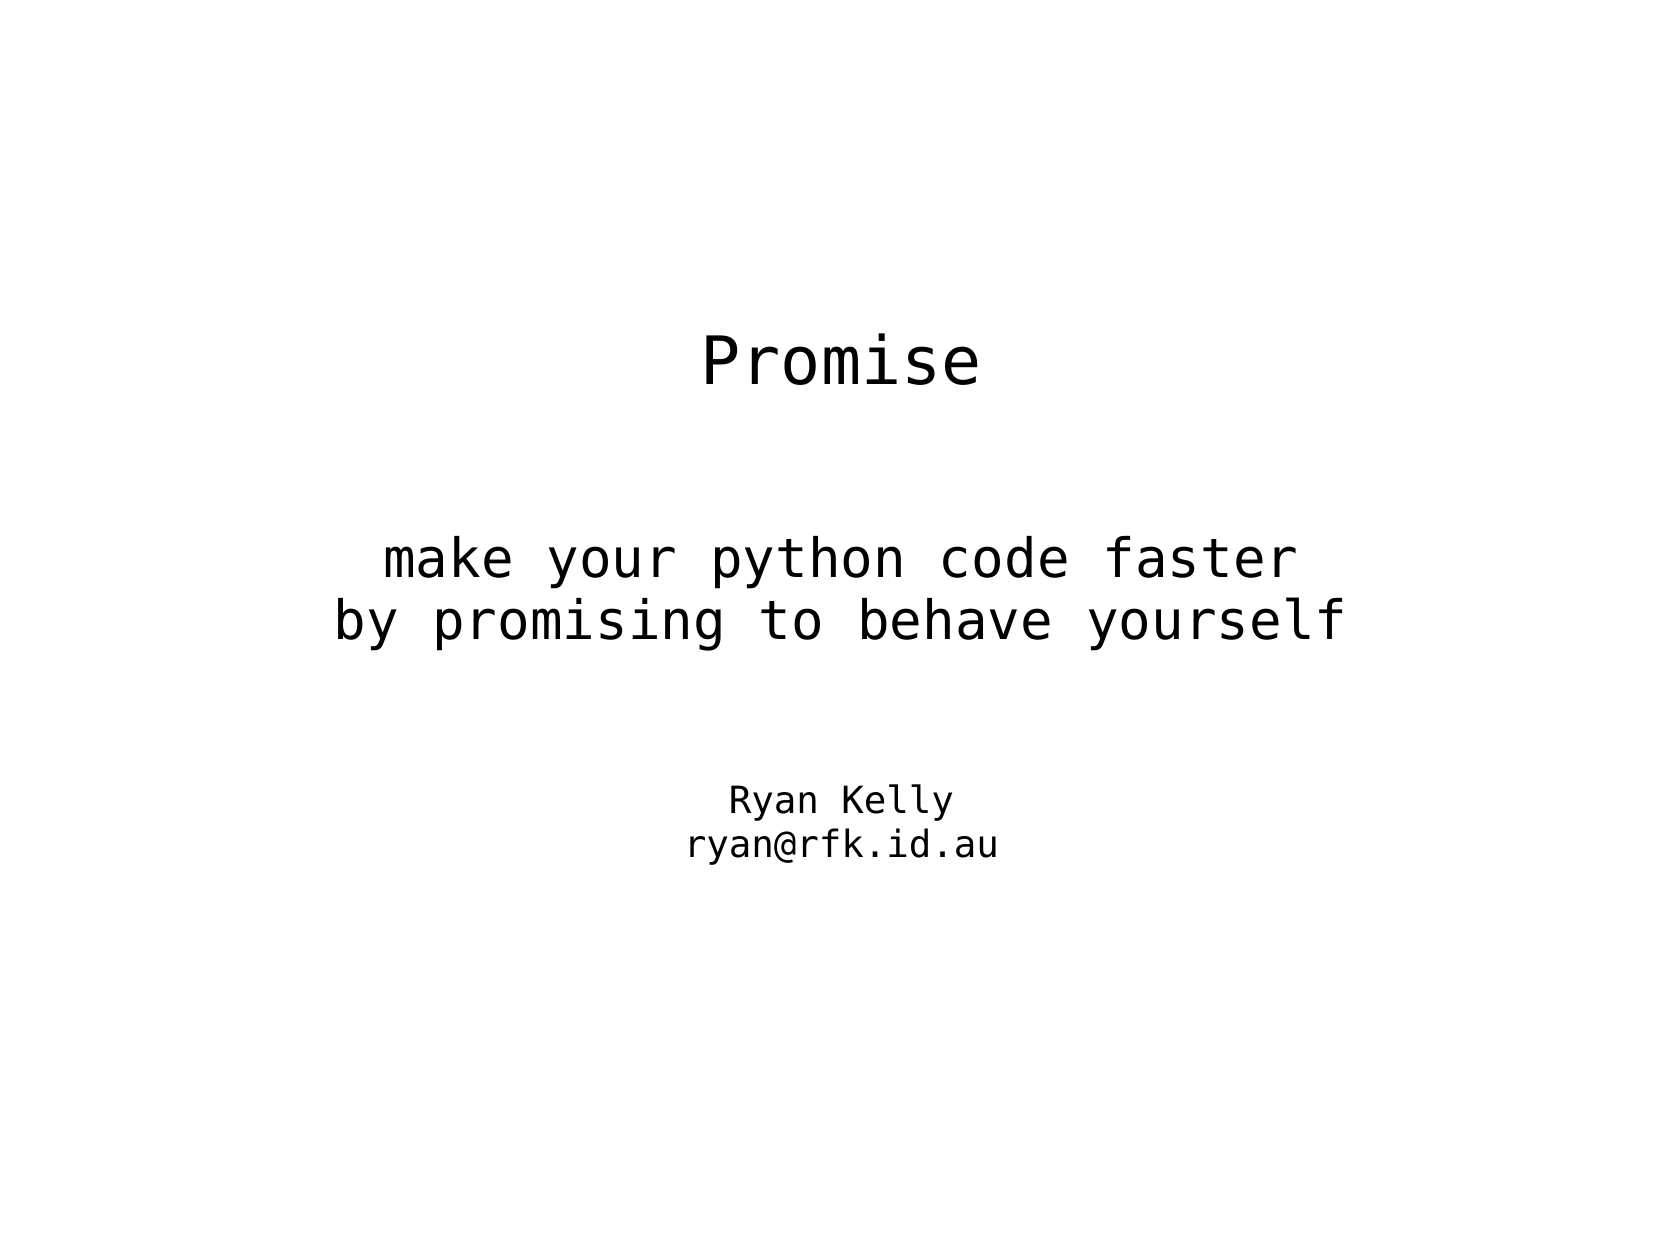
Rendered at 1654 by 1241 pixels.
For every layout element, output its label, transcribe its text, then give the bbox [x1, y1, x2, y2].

text_box Promise make your python code faster by promising to behave yourself Ryan Kelly ryan@rfk.id.au [118, 146, 1565, 980]
